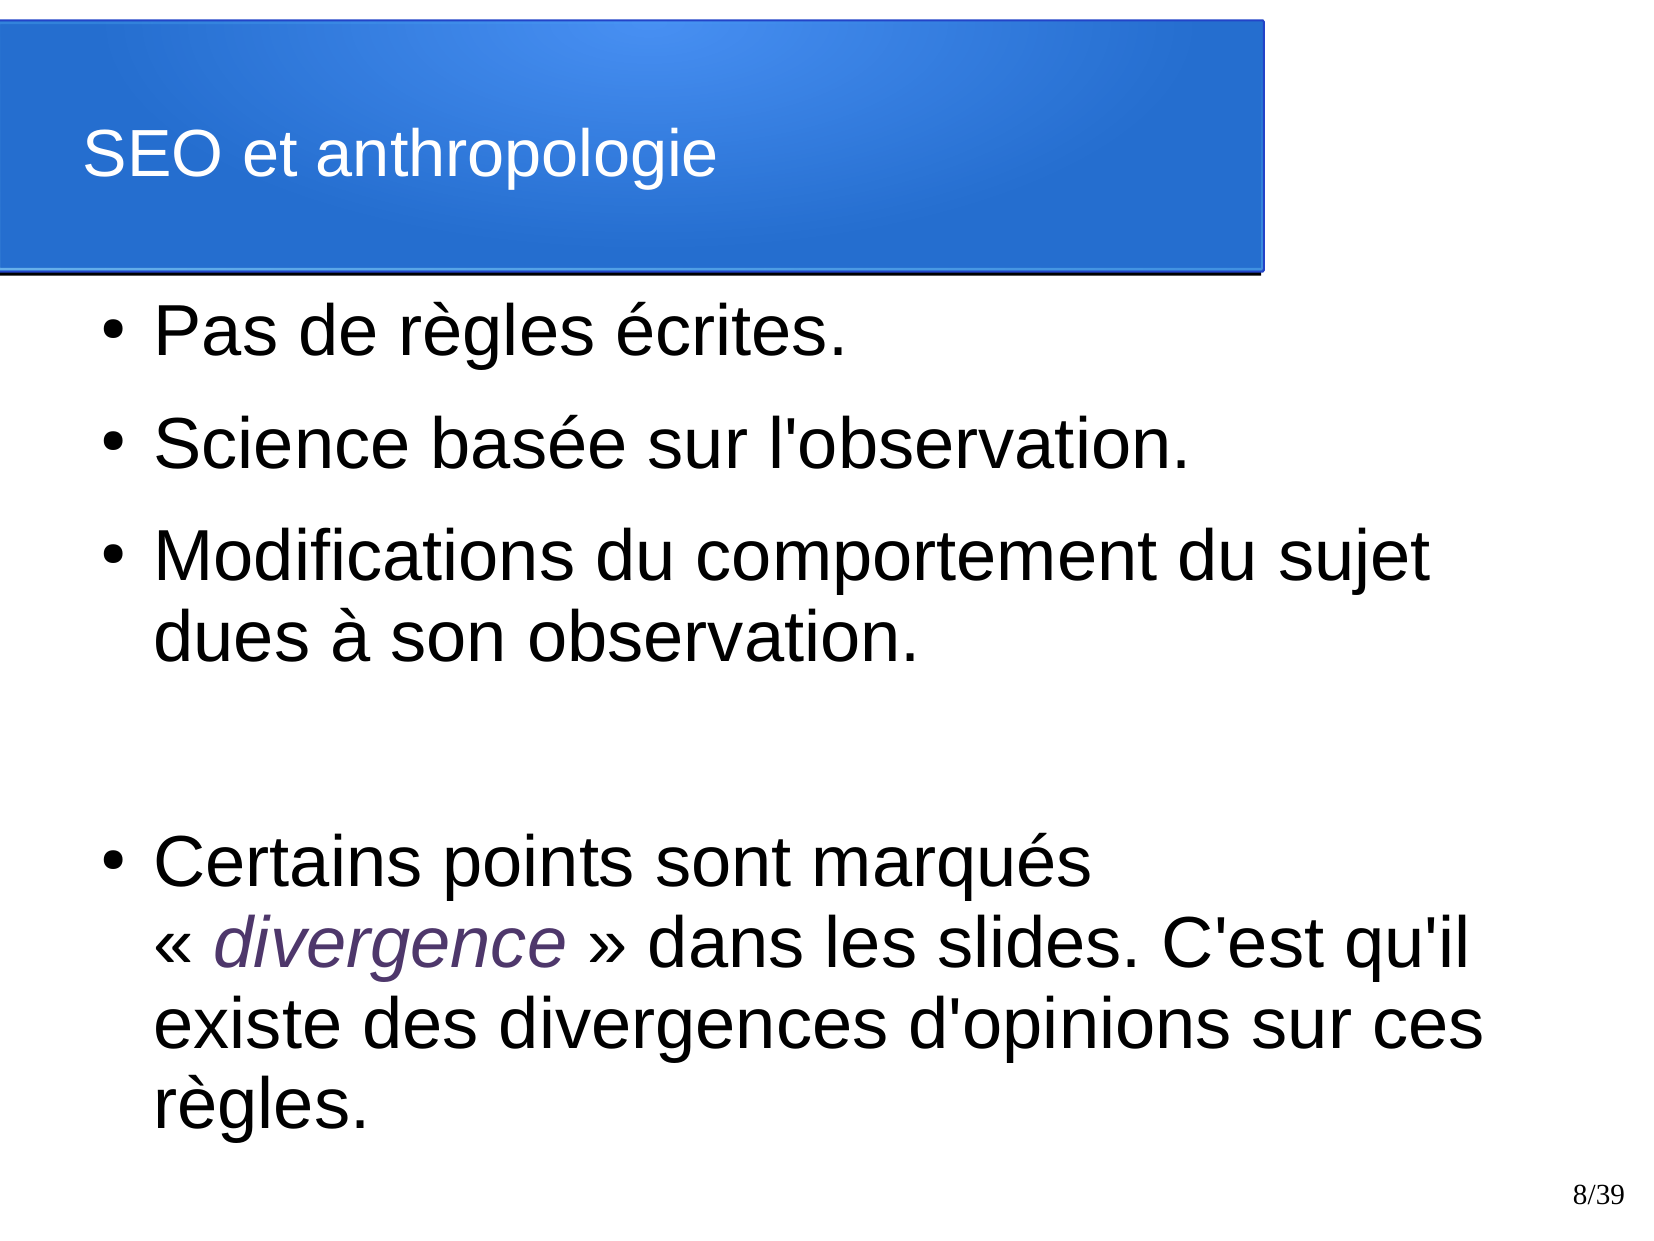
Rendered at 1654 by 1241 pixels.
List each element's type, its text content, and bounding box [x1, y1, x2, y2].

list Pas de règles écrites. Science basée sur l'observation. Modifications du comportement du sujet dues à son observation. Certains points sont marqués « divergence » dans les slides. C'est qu'il existe des divergences d'opinions sur ces règles. [82, 290, 1538, 1145]
title SEO et anthropologie [82, 49, 1250, 257]
